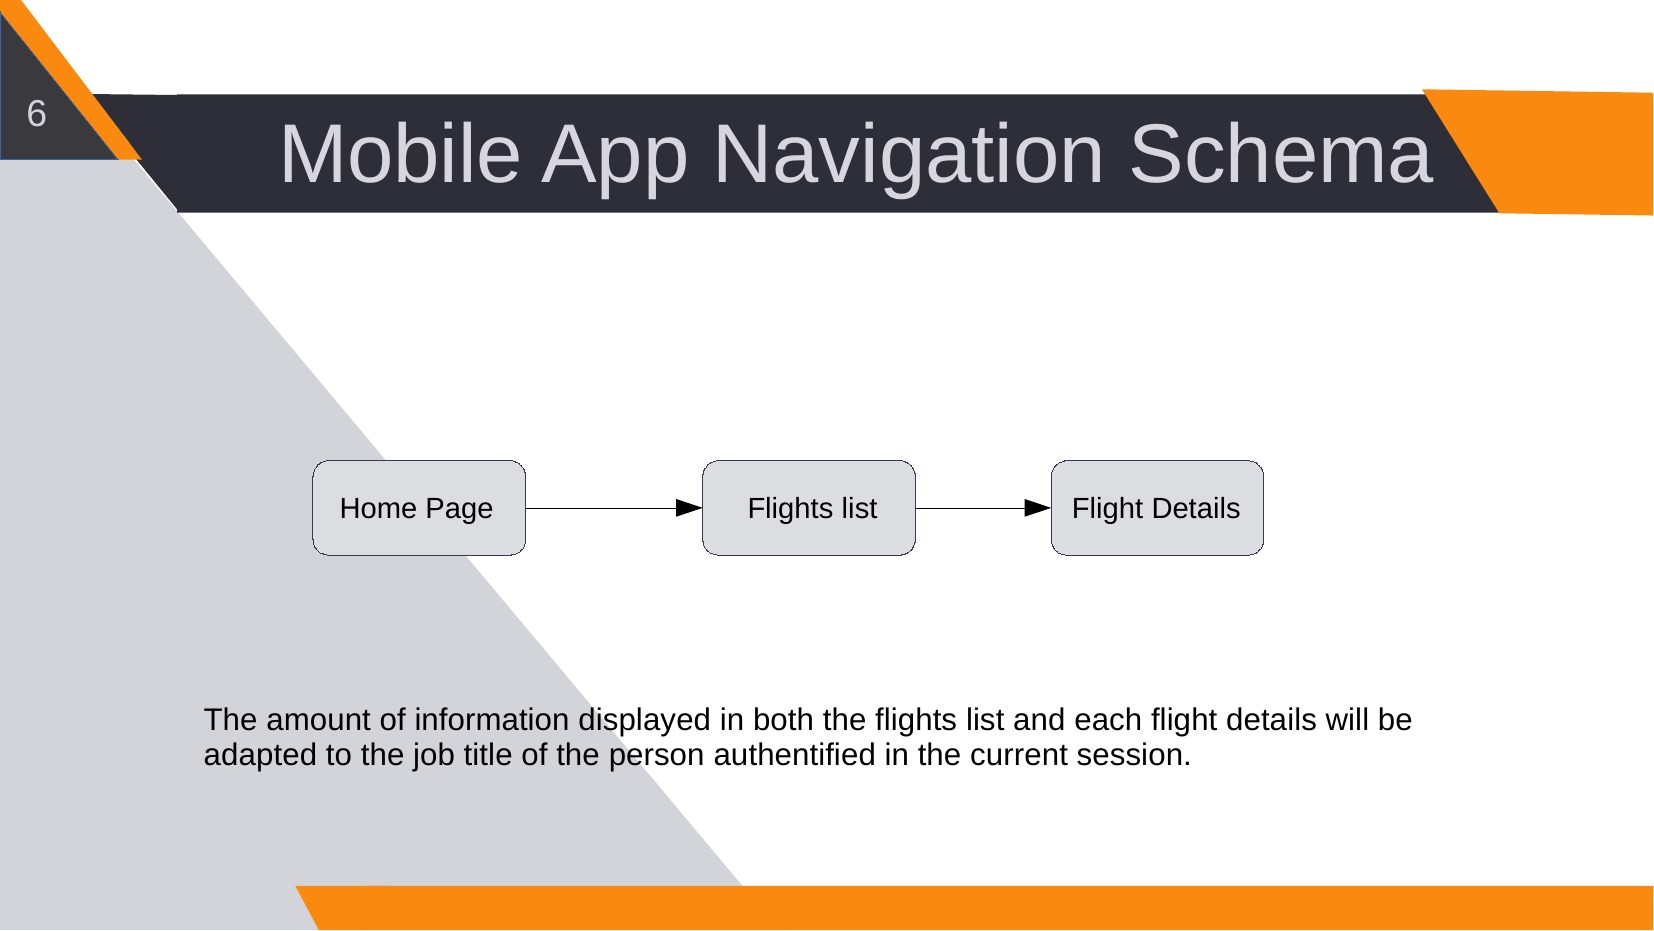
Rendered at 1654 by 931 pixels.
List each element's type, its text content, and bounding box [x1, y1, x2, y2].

text_box Mobile App Navigation Schema [177, 94, 1498, 213]
text_box The amount of information displayed in both the flights list and each flight details will be adapted to the job title of the person authentified in the current session. [188, 695, 1465, 780]
text_box [0, 0, 1654, 931]
text_box [1051, 460, 1264, 556]
text_box Flight Details [1057, 484, 1257, 532]
text_box [1421, 89, 1654, 216]
text_box 6 [11, 84, 48, 142]
text_box Flights list [732, 484, 893, 532]
text_box Home Page [324, 484, 509, 532]
text_box [702, 460, 916, 556]
